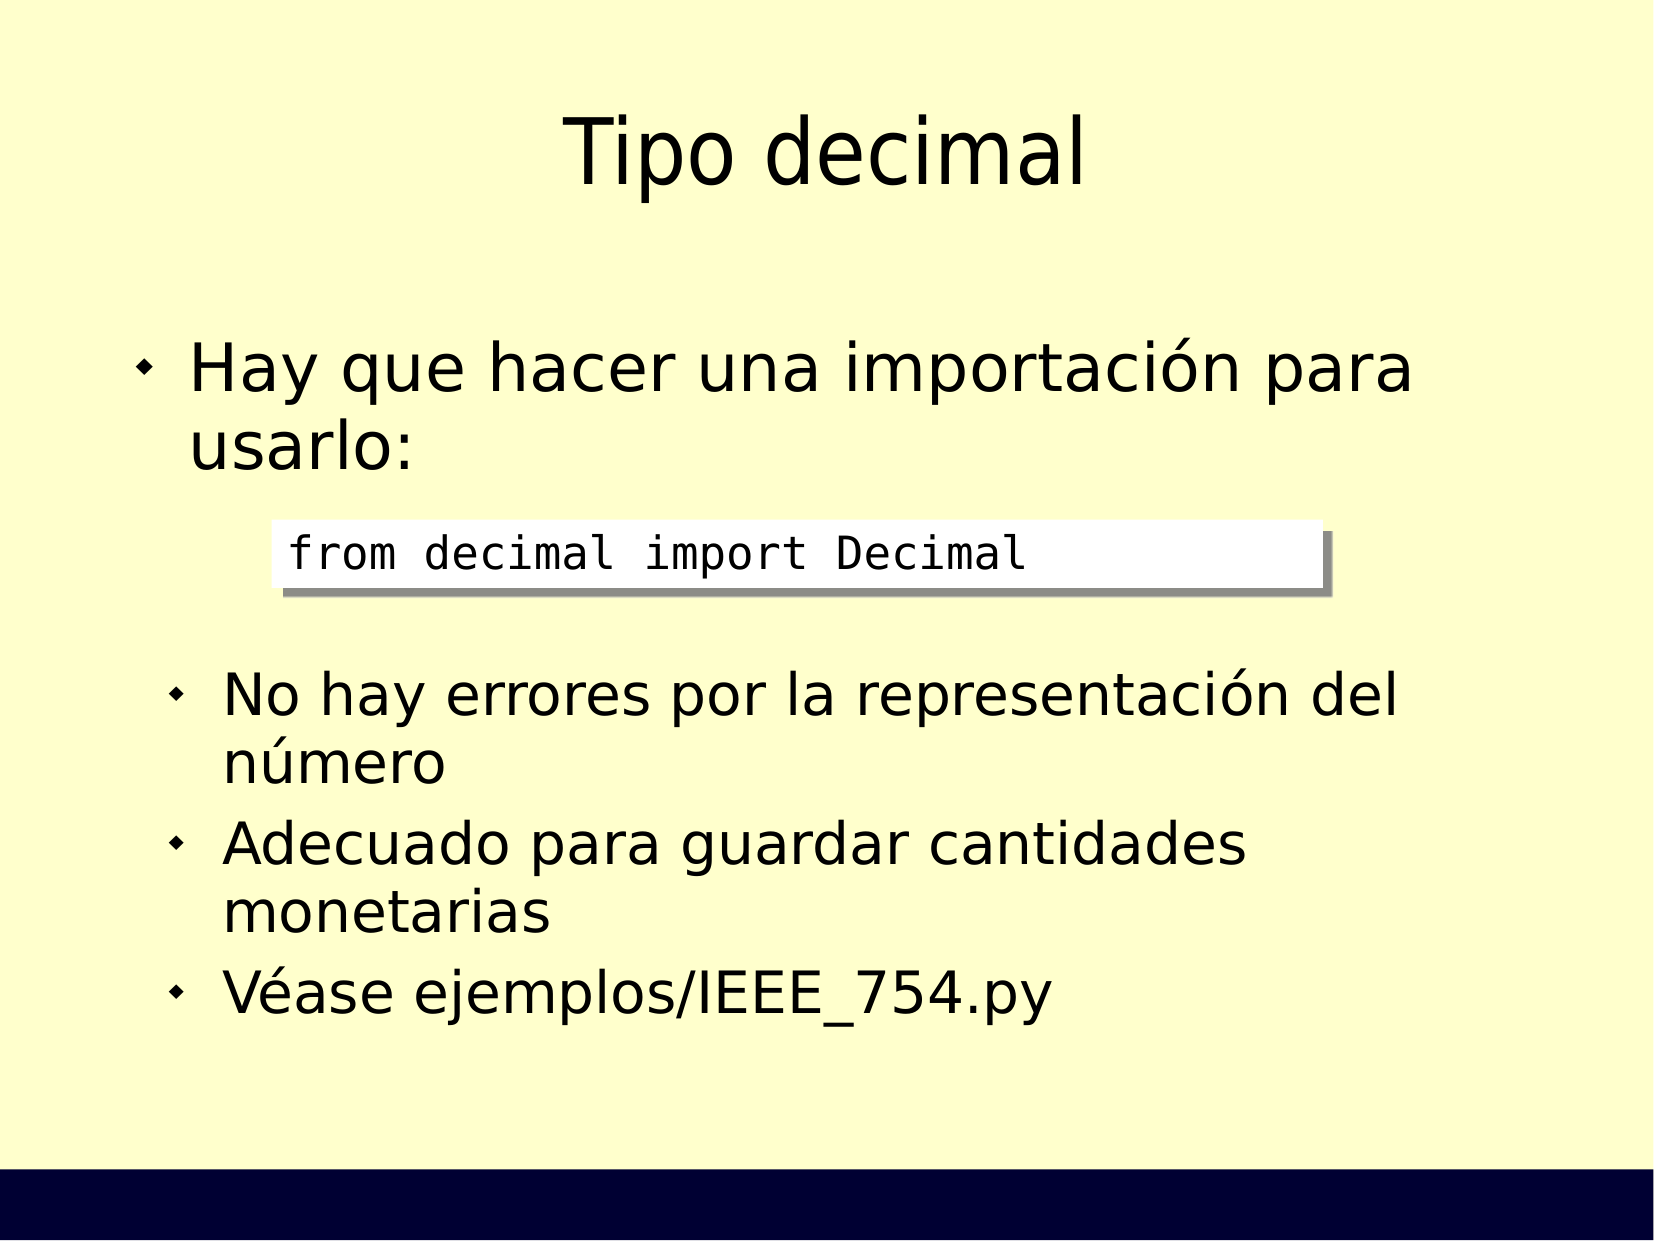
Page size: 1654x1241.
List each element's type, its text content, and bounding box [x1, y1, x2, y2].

text_box Hay que hacer una importación para usarlo: [118, 307, 1512, 508]
title Tipo decimal [82, 49, 1571, 257]
list No hay errores por la representación del número Adecuado para guardar cantidades monetarias Véase ejemplos/IEEE_754.py [151, 614, 1536, 1075]
text_box from decimal import Decimal [271, 519, 1323, 588]
